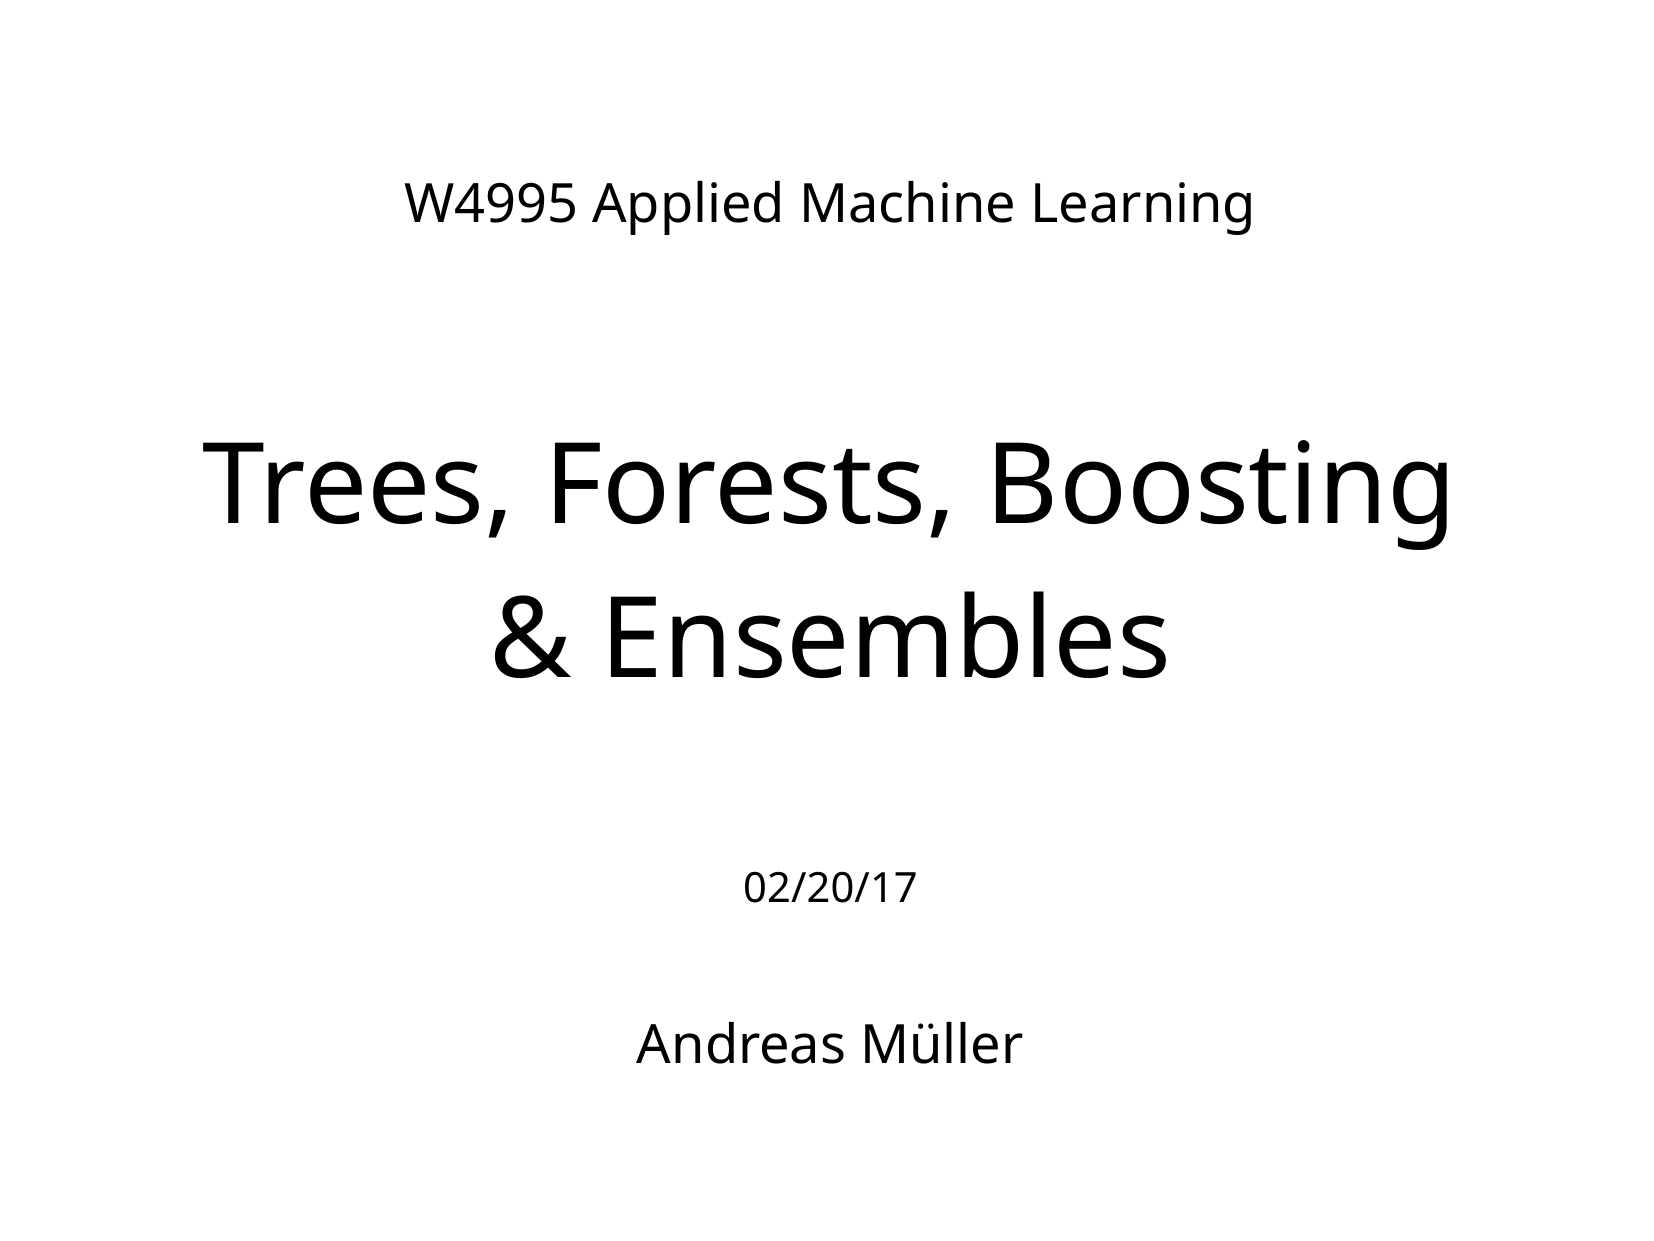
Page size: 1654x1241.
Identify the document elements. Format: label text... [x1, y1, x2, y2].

text_box W4995 Applied Machine Learning Trees, Forests, Boosting & Ensembles 02/20/17 Andreas Müller [86, 142, 1575, 1103]
